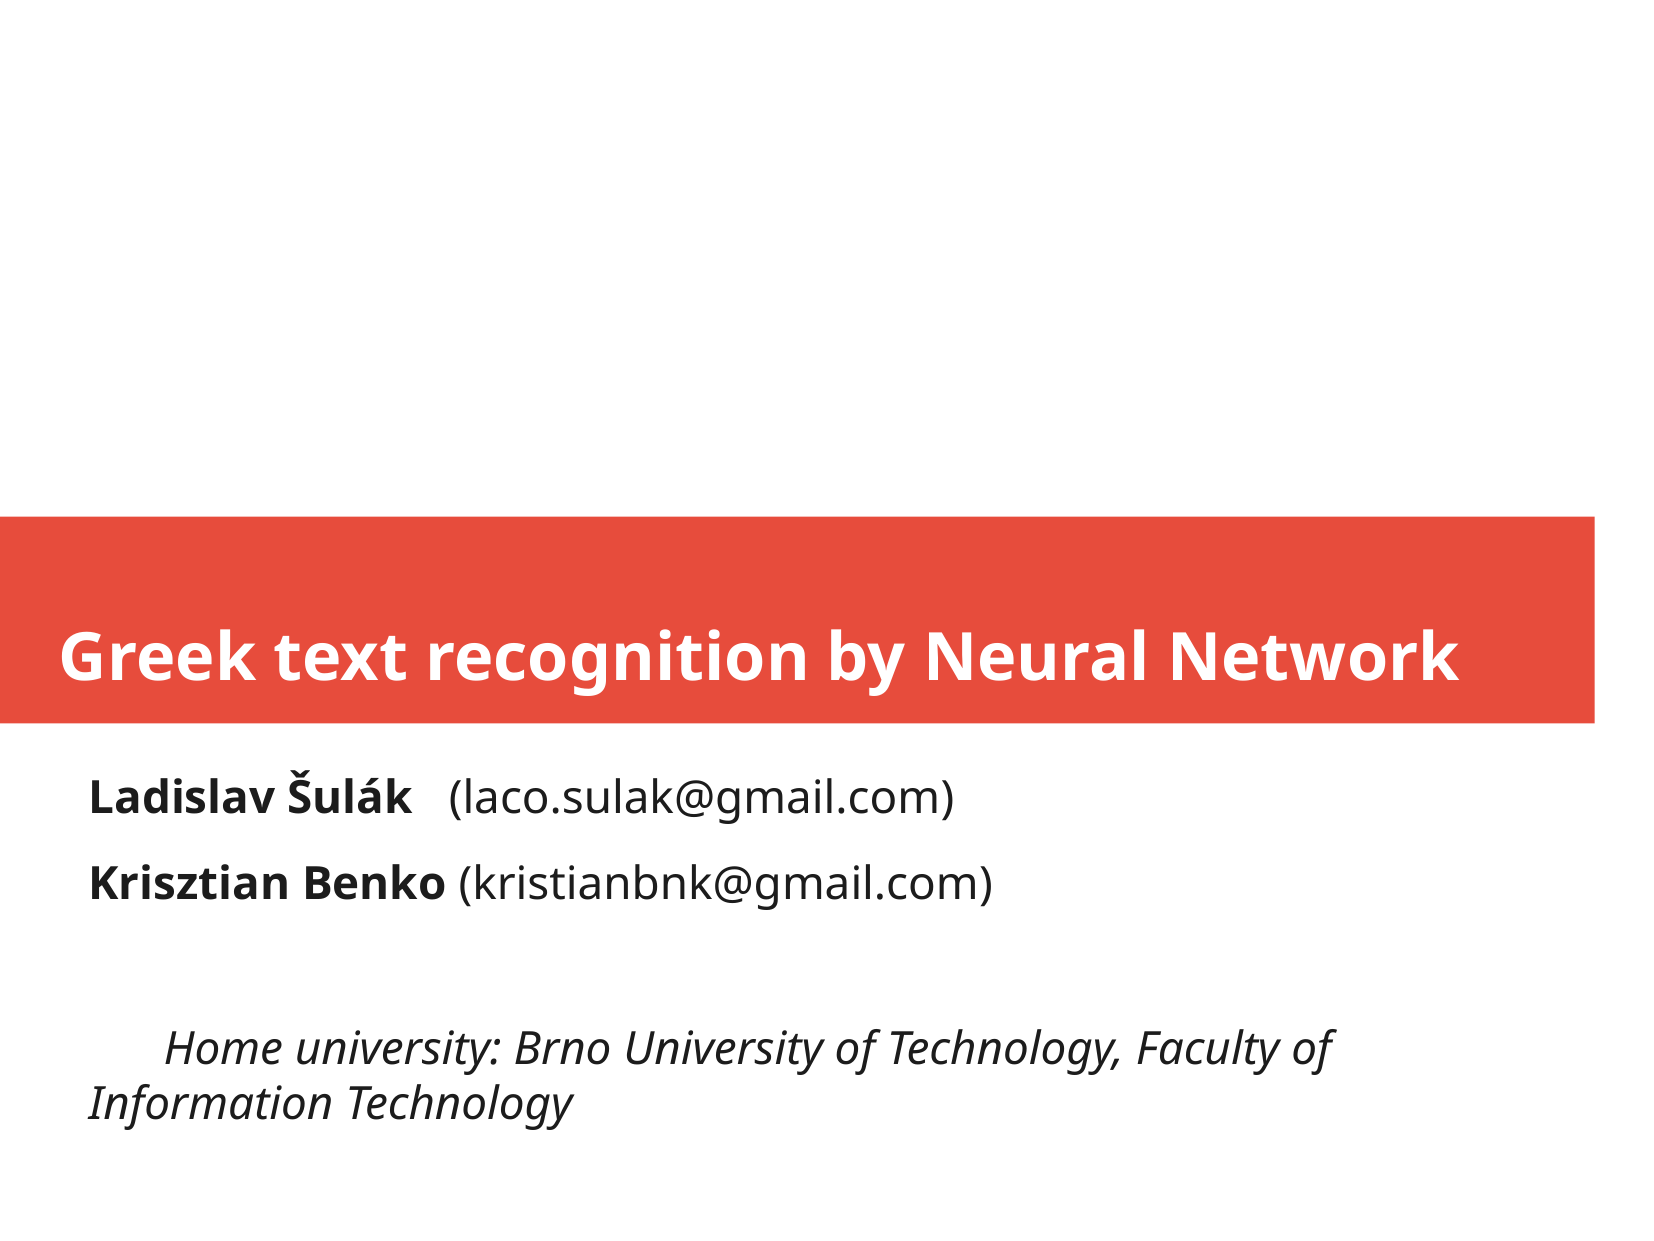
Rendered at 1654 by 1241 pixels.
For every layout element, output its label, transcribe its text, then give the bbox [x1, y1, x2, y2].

title Greek text recognition by Neural Network [59, 546, 1595, 694]
subtitle Ladislav Šulák (laco.sulak@gmail.com) Krisztian Benko (kristianbnk@gmail.com) Home university: Brno University of Technology, Faculty of Information Technology [88, 767, 1595, 1182]
